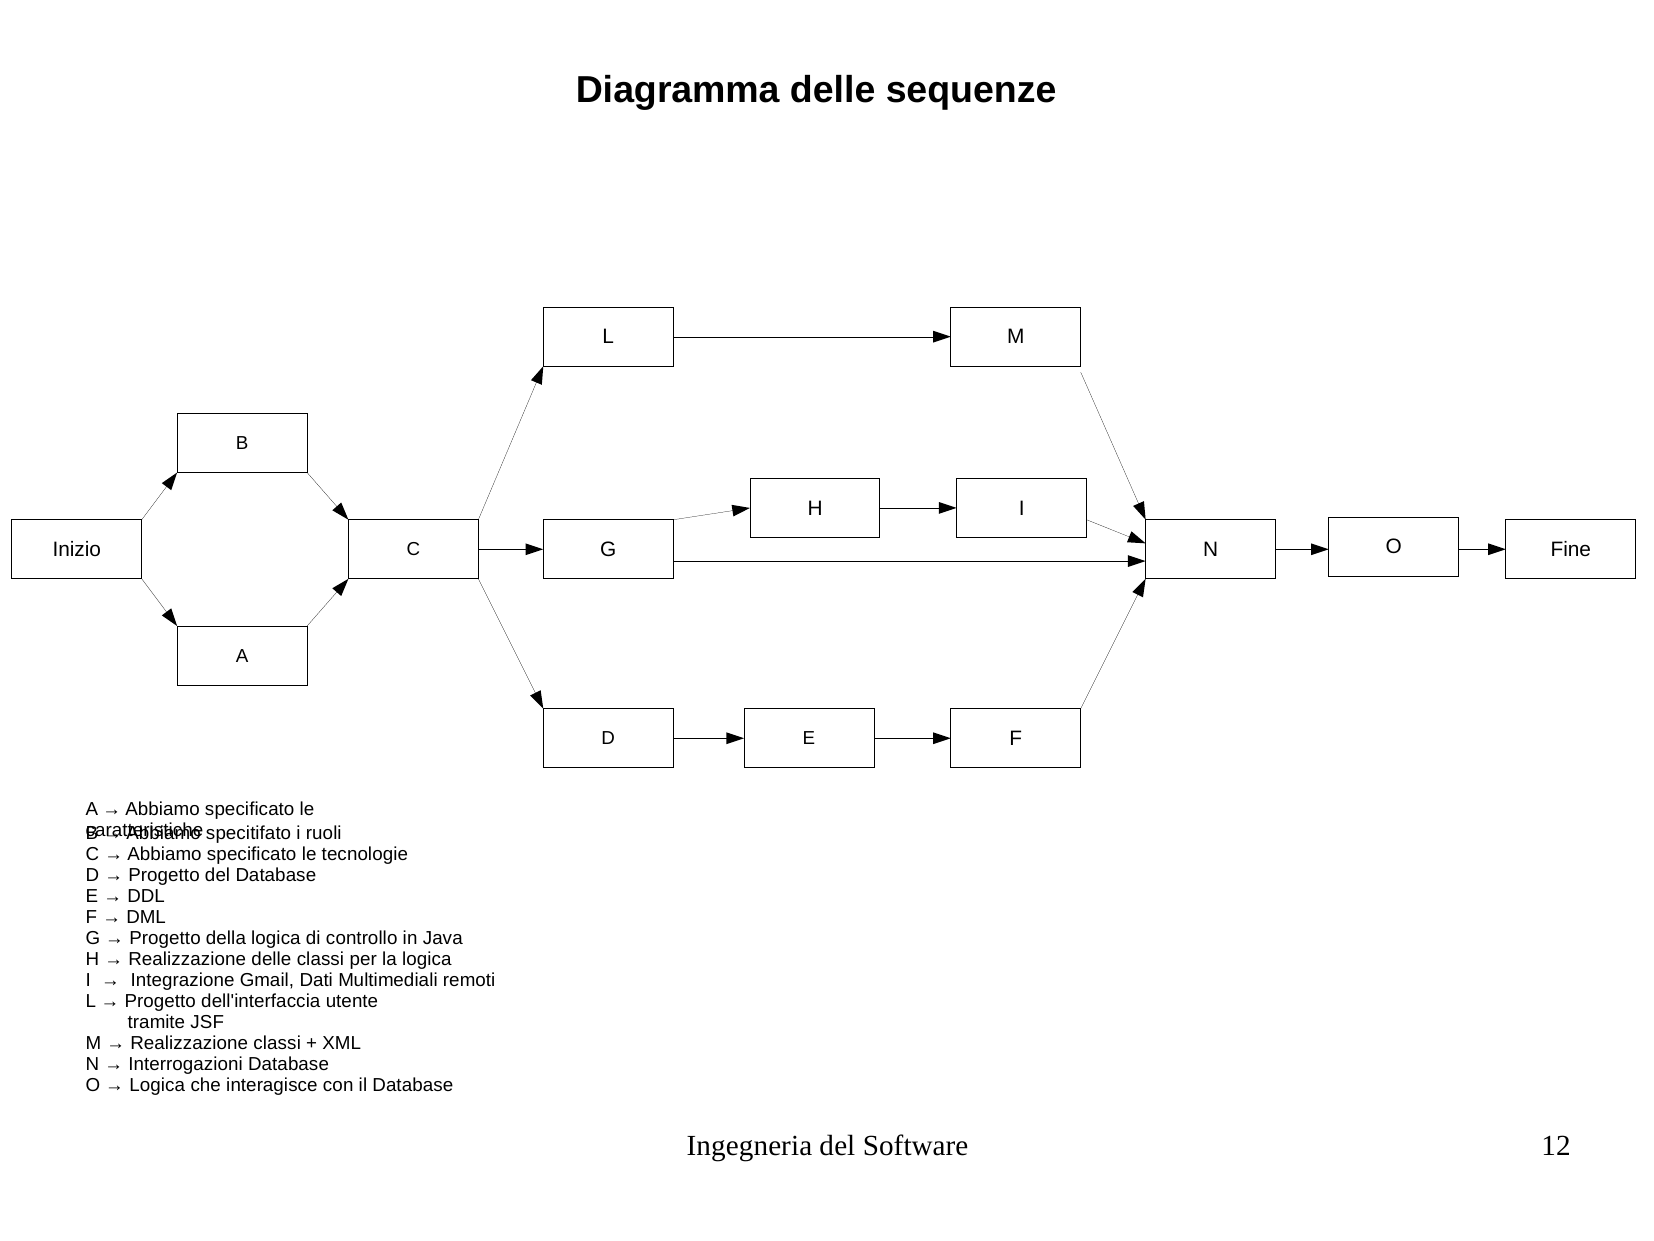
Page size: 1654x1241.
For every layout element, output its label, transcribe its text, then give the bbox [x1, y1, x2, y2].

text_box O [1328, 517, 1459, 577]
text_box B → Abbiamo specitifato i ruoli C → Abbiamo specificato le tecnologie D → Progetto del Database E → DDL F → DML G → Progetto della logica di controllo in Java H → Realizzazione delle classi per la logica I → Integrazione Gmail, Dati Multimediali remoti L → Progetto dell'interfaccia utente tramite JSF M → Realizzazione classi + XML N → Interrogazioni Database O → Logica che interagisce con il Database [70, 815, 511, 1104]
text_box N [1145, 519, 1276, 579]
text_box E [744, 708, 875, 768]
text_box H [750, 478, 880, 538]
text_box L [543, 307, 674, 367]
text_box Fine [1505, 519, 1636, 579]
text_box D [543, 708, 674, 768]
text_box G [543, 519, 674, 579]
text_box B [177, 413, 308, 473]
text_box Inizio [11, 519, 142, 579]
text_box F [950, 708, 1081, 768]
text_box I [956, 478, 1087, 538]
text_box C [348, 519, 479, 579]
text_box A → Abbiamo specificato le caratteristiche [70, 791, 452, 815]
text_box Diagramma delle sequenze [561, 61, 1072, 119]
text_box M [950, 307, 1081, 367]
text_box A [177, 626, 308, 686]
